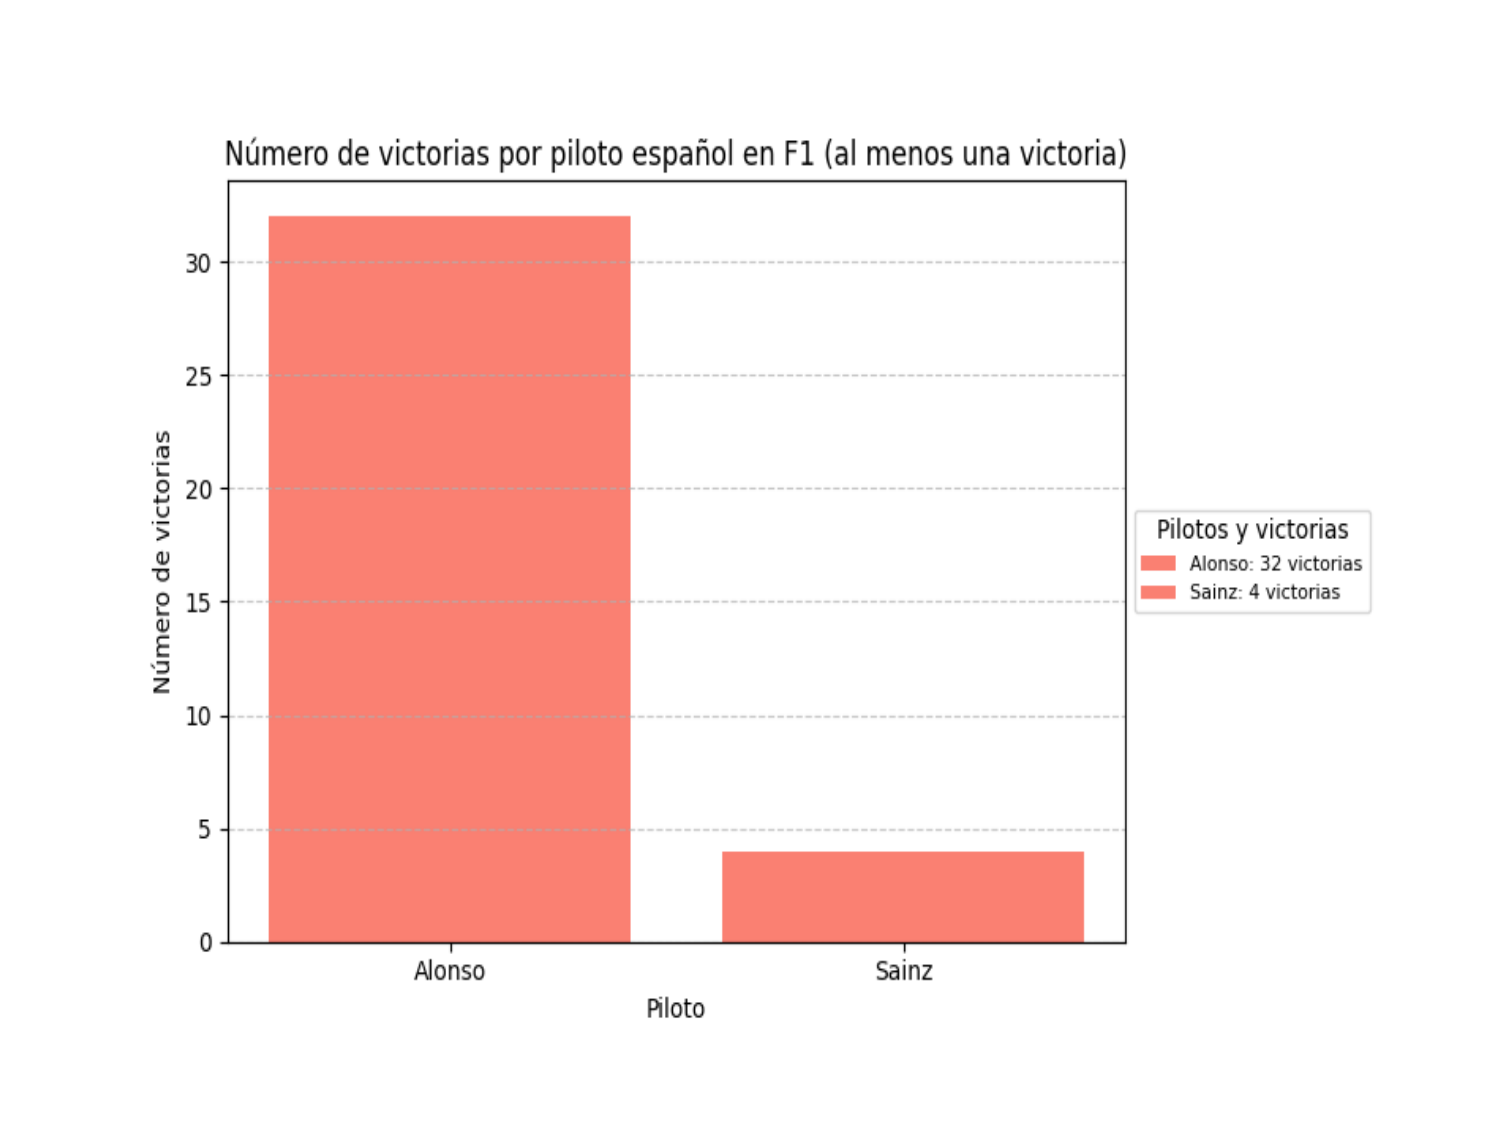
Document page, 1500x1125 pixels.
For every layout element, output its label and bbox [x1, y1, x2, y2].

title [75, 45, 1425, 233]
picture [130, 109, 1394, 1052]
